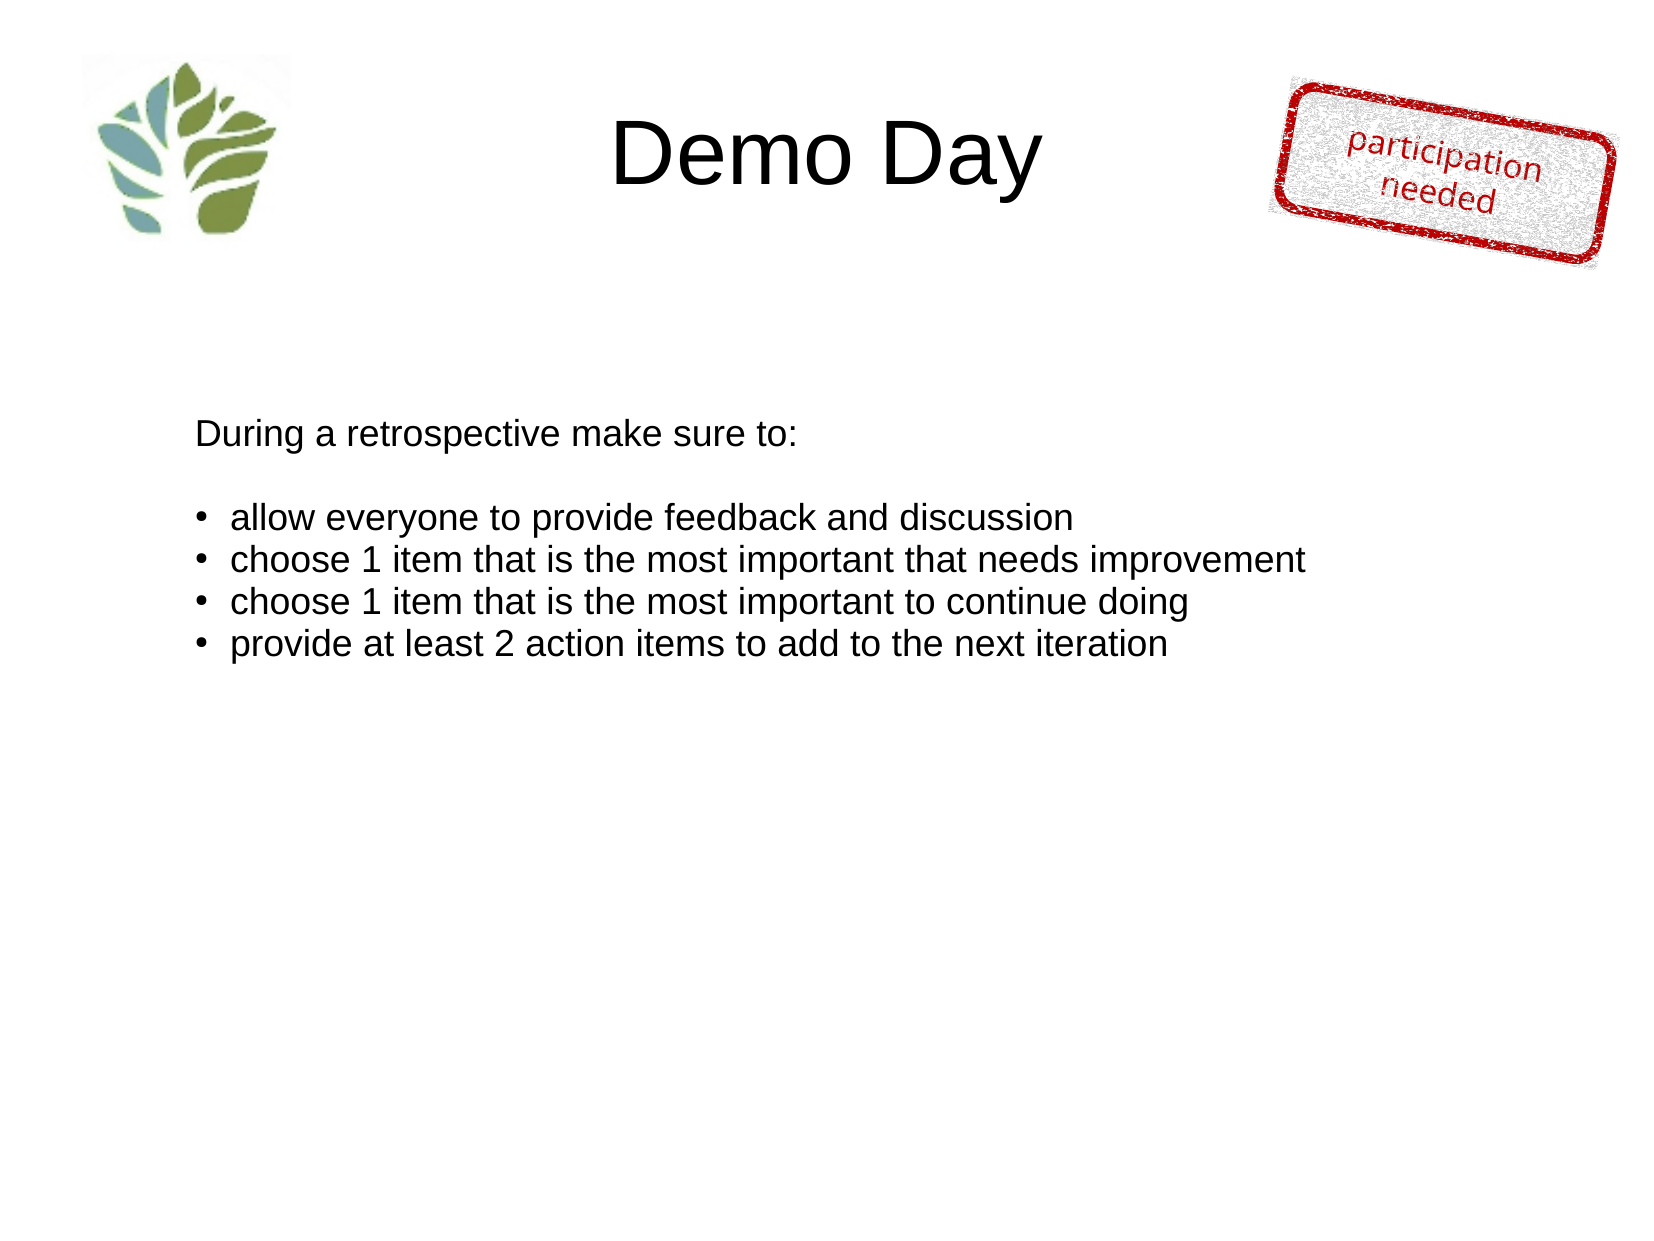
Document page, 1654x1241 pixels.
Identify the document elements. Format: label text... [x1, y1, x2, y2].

picture [82, 49, 291, 258]
text_box During a retrospective make sure to: allow everyone to provide feedback and discussion choose 1 item that is the most important that needs improvement choose 1 item that is the most important to continue doing provide at least 2 action items to add to the next iteration [180, 405, 1471, 715]
picture [1267, 75, 1621, 271]
title Demo Day [291, 49, 1571, 257]
